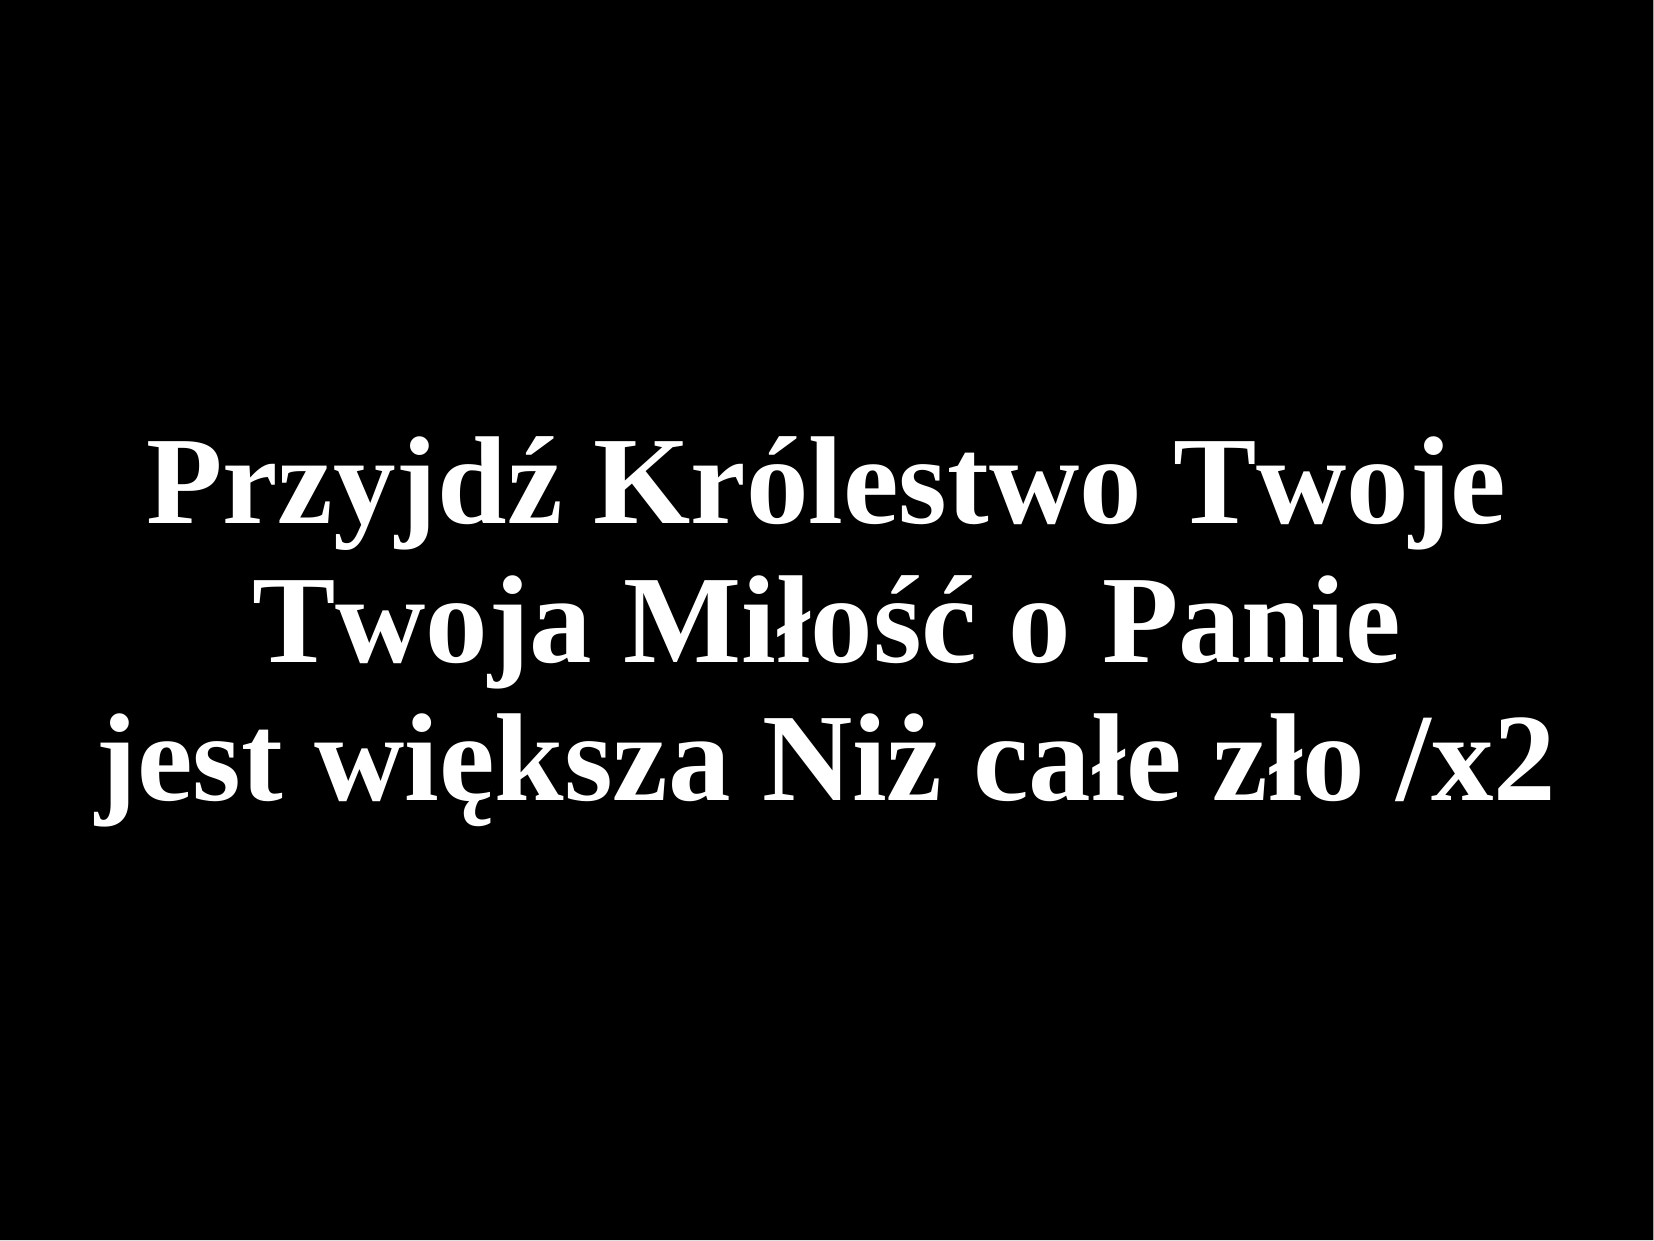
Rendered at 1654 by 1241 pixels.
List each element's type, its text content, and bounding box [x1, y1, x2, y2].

title Przyjdź Królestwo Twoje Twoja Miłość o Panie jest większa Niż całe zło /x2 [0, 0, 1654, 1241]
